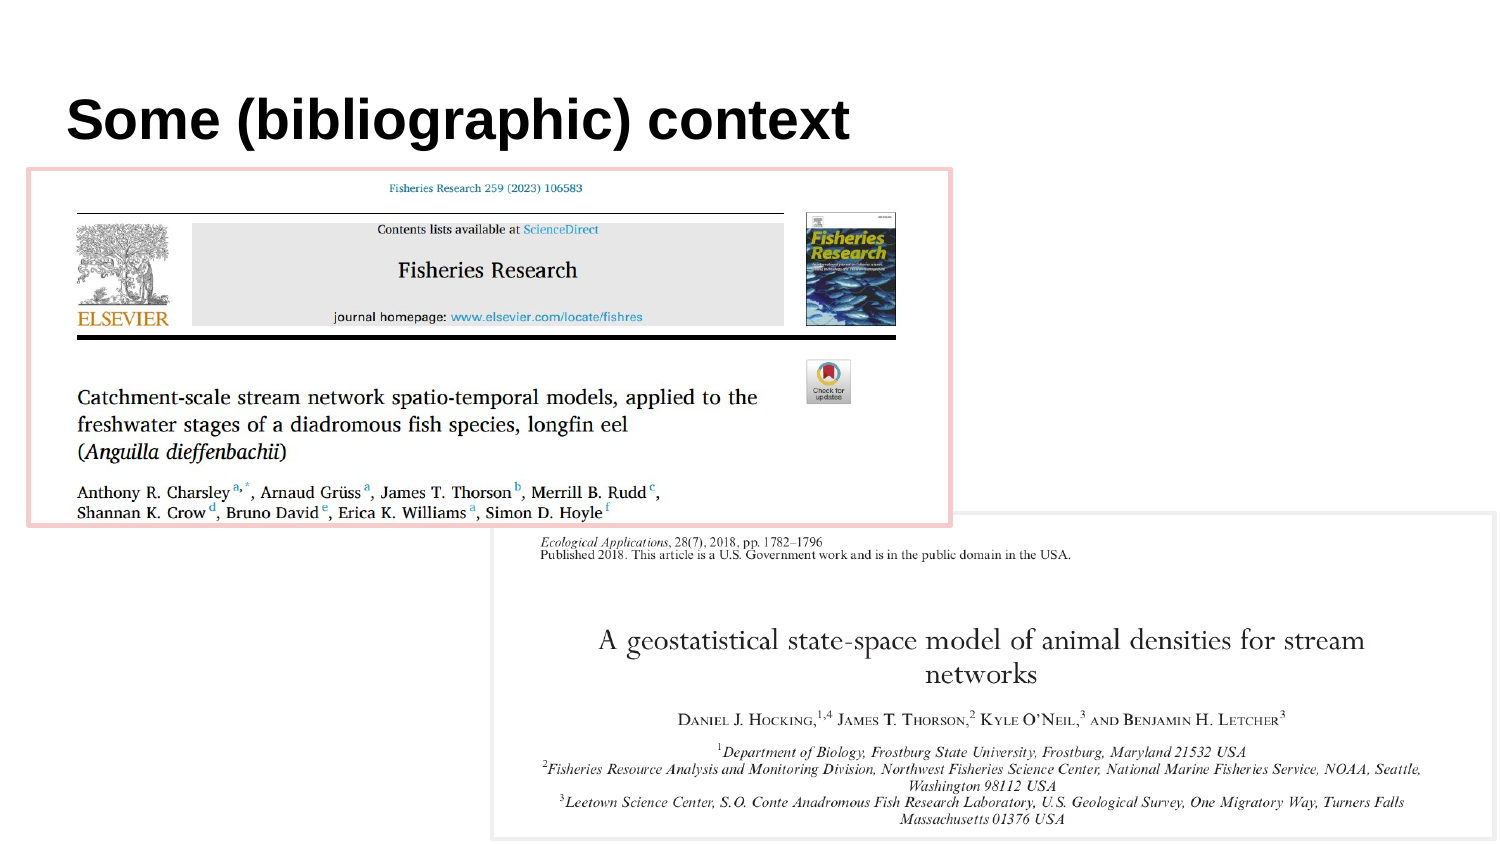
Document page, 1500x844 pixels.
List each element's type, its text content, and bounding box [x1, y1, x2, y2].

picture [30, 171, 949, 524]
title Some (bibliographic) context [51, 72, 1449, 167]
picture [494, 515, 1493, 837]
